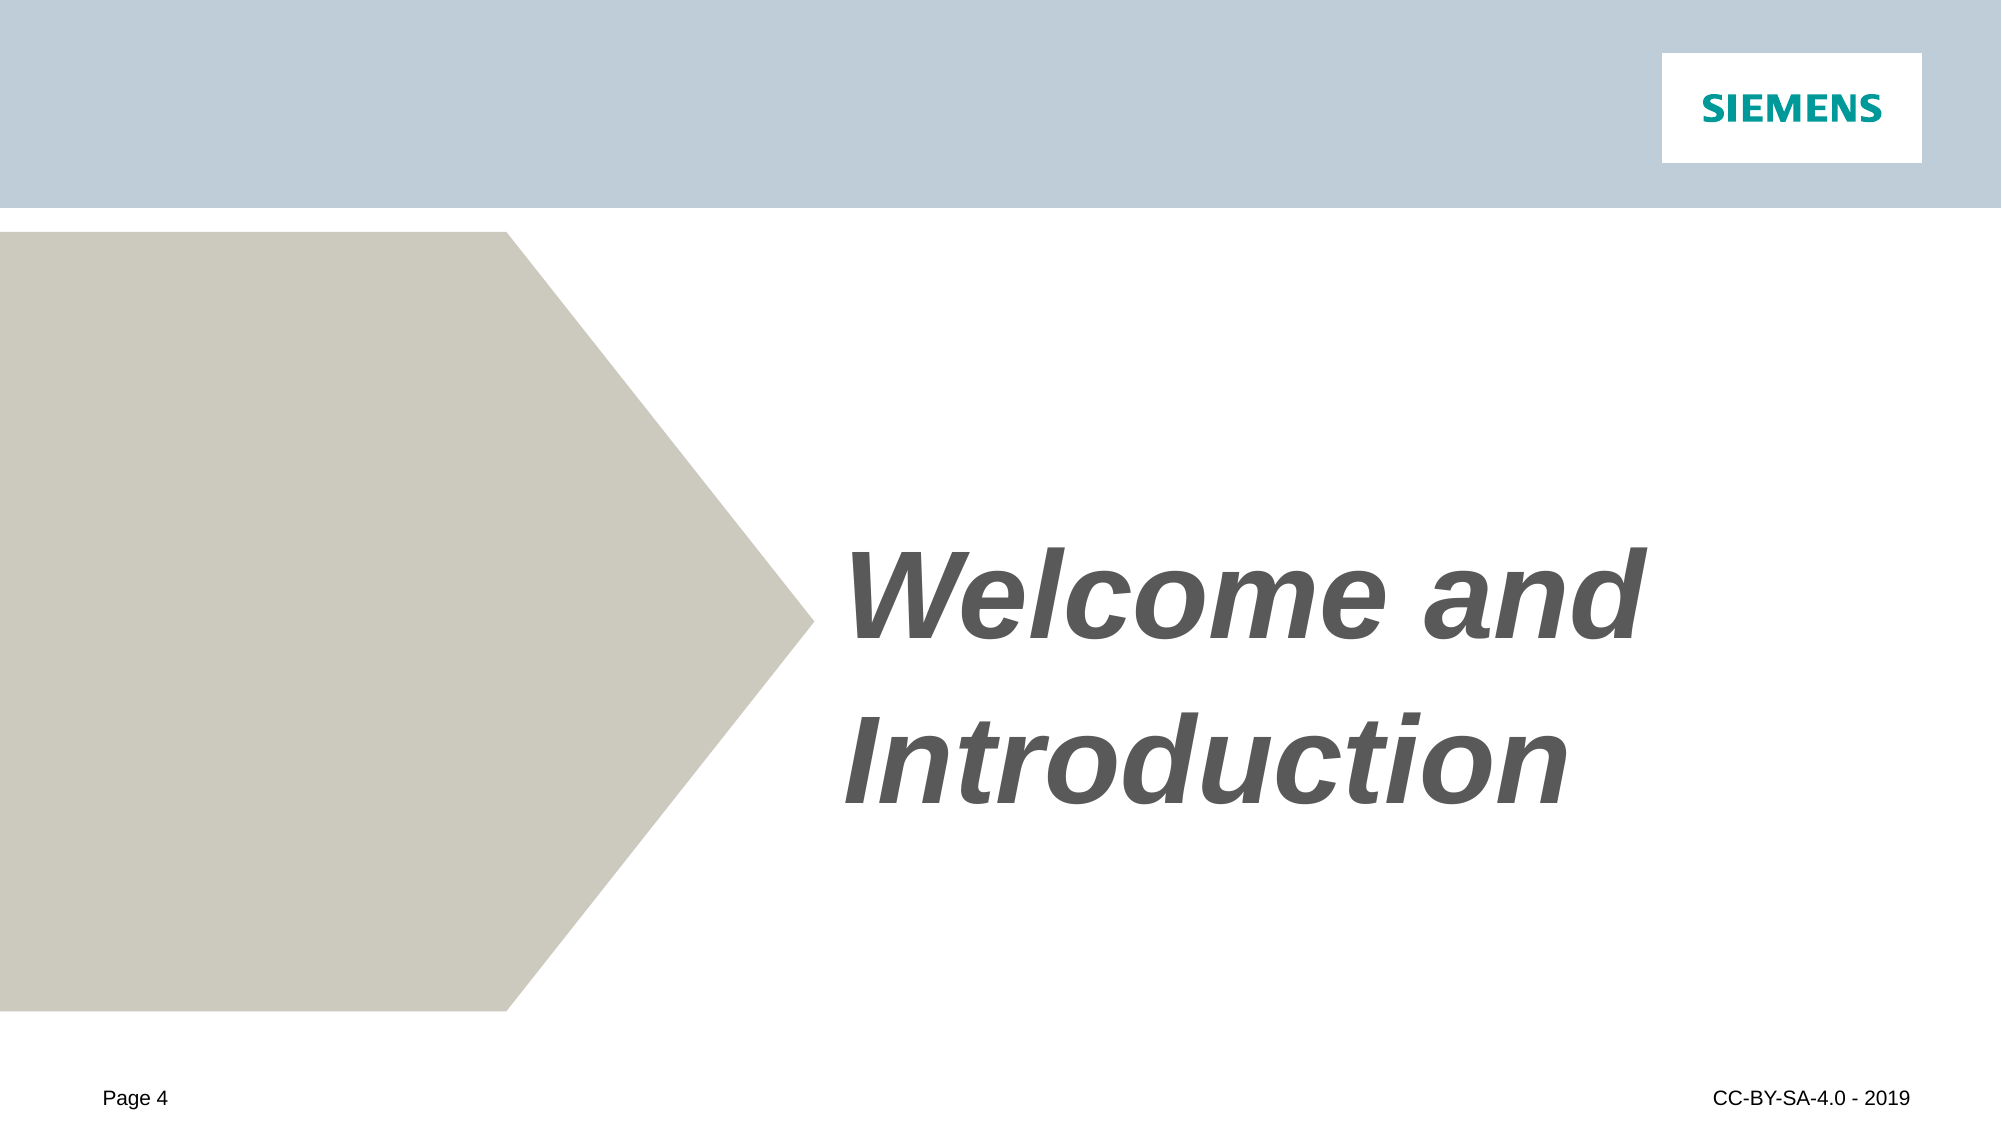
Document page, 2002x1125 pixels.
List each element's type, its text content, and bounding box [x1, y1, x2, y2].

text_box [0, 231, 815, 1012]
text_box Welcome and Introduction [843, 498, 1740, 811]
